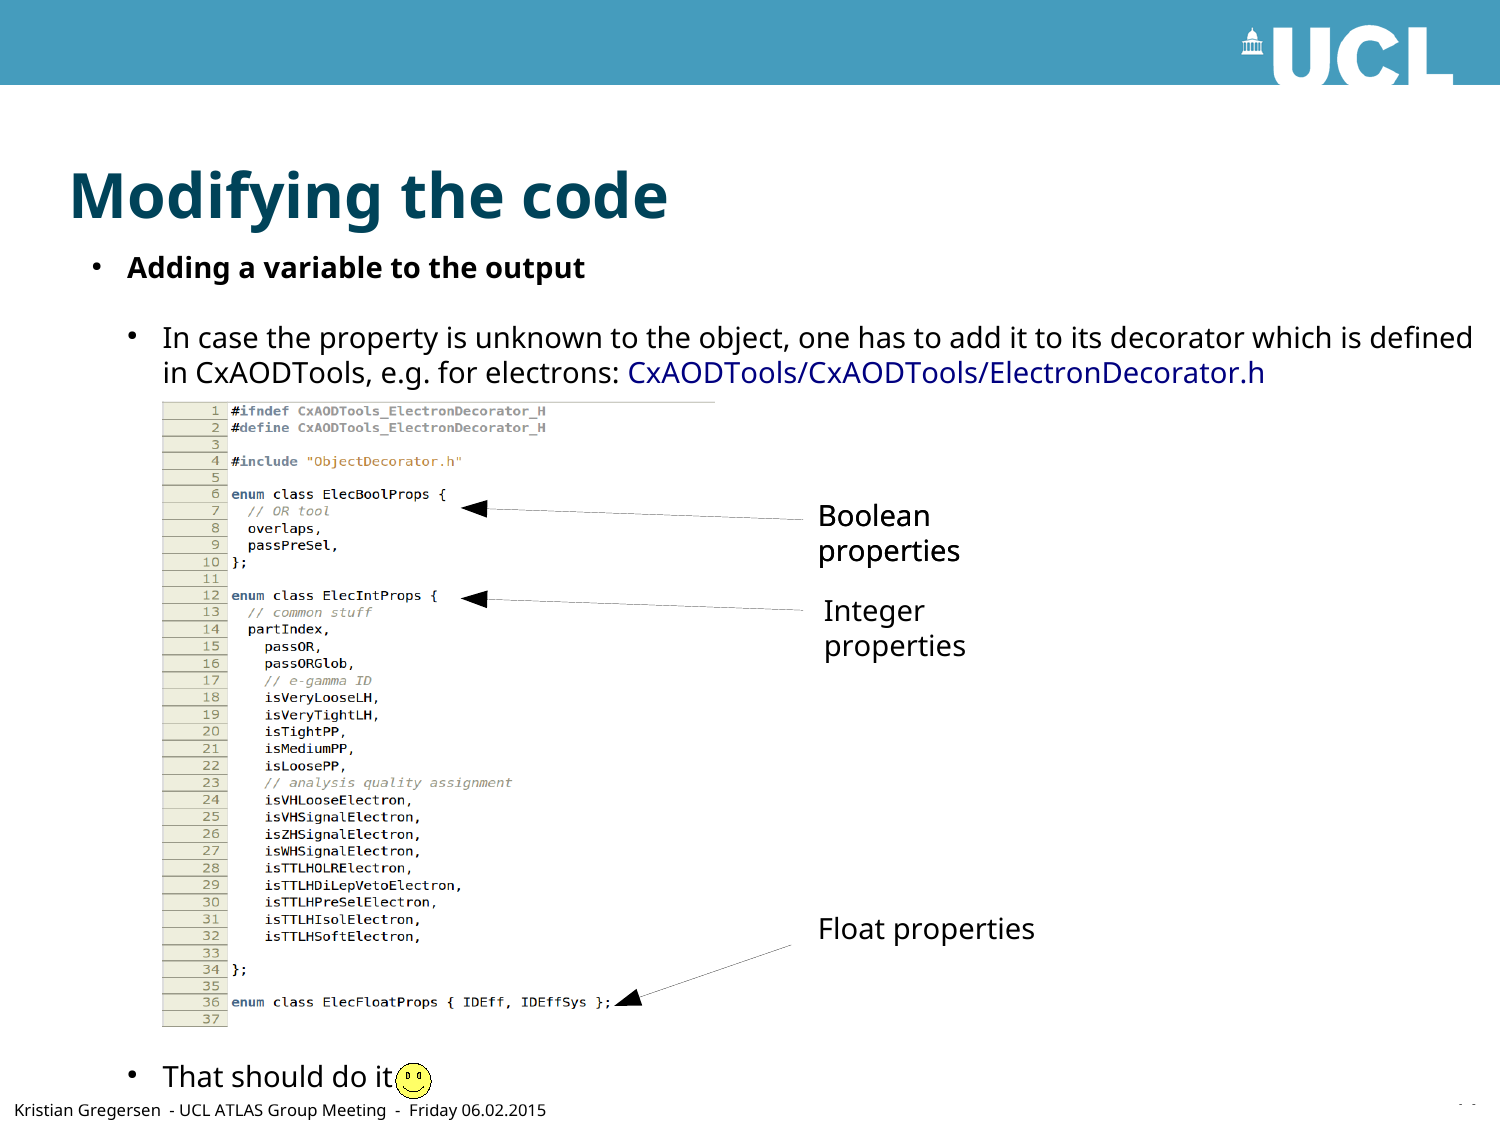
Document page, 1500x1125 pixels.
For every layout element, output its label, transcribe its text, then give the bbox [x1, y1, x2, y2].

picture [0, 0, 1500, 85]
picture [161, 401, 715, 1027]
text_box Boolean properties [803, 490, 1063, 556]
text_box Integer properties [809, 584, 1069, 650]
text_box [395, 1063, 432, 1099]
title Modifying the code [54, 148, 1447, 378]
text_box Float properties [803, 903, 1063, 969]
text_box Adding a variable to the output In case the property is unknown to the object, one has to add it to its decorator which is defined in CxAODTools, e.g. for electrons: CxAODTools/CxAODTools/ElectronDecorator.h That should do it [76, 378, 1370, 1105]
